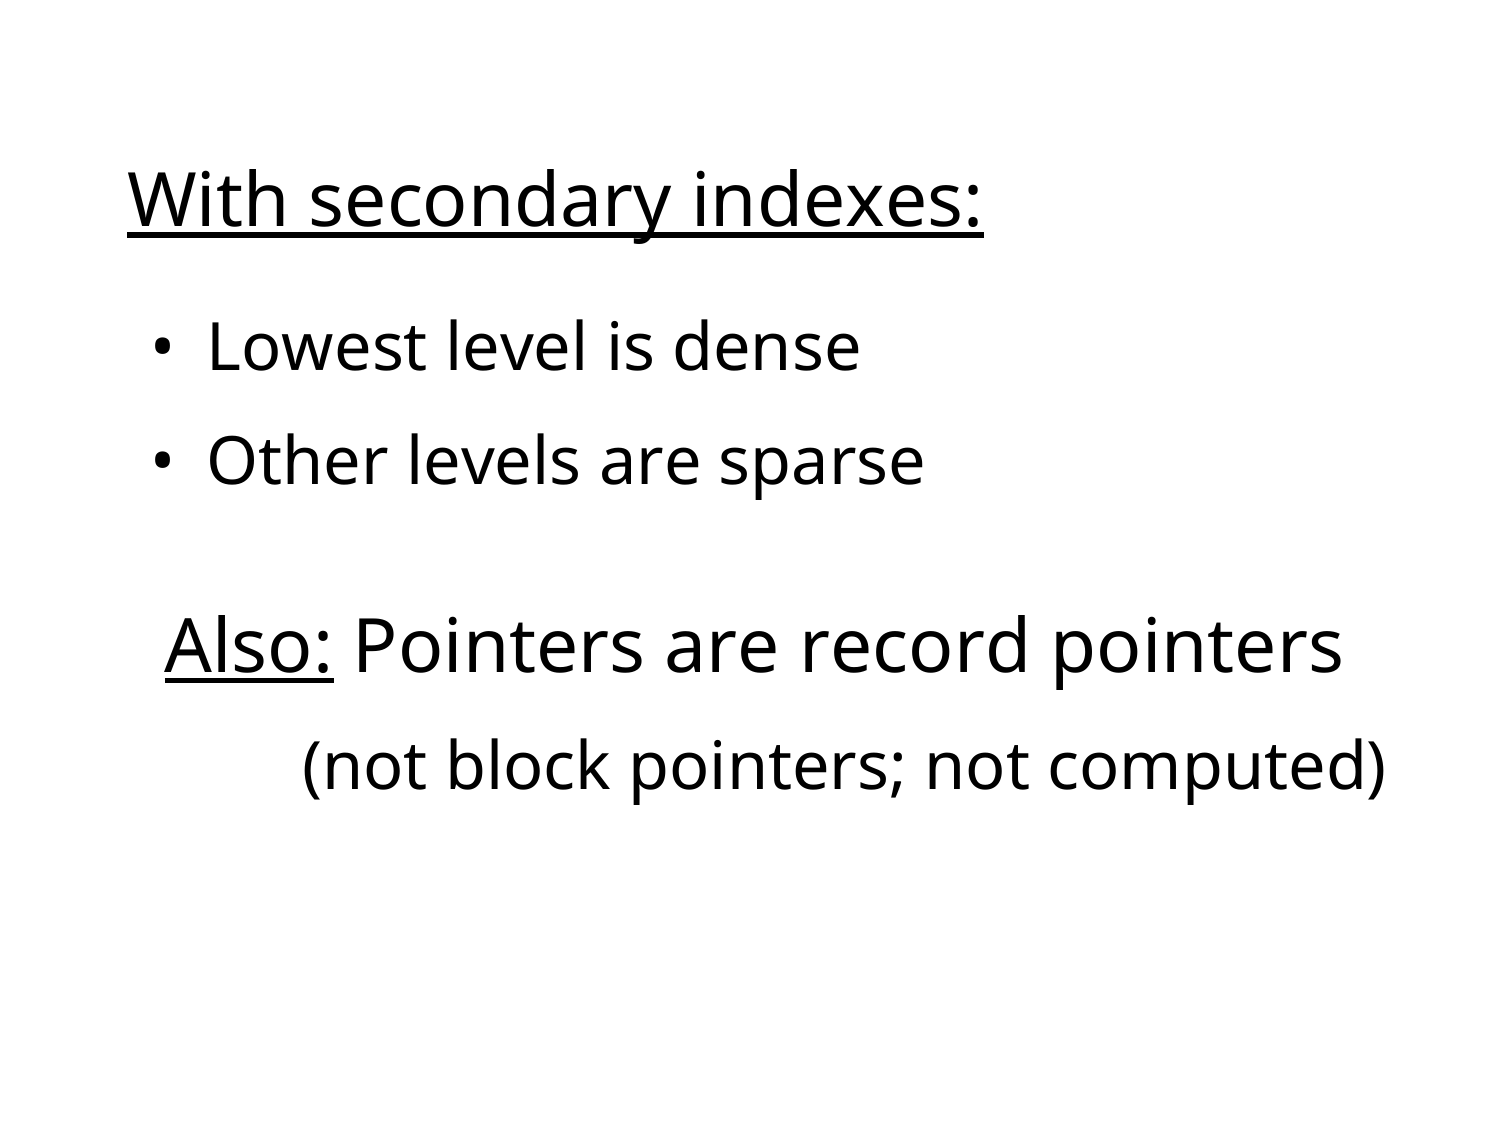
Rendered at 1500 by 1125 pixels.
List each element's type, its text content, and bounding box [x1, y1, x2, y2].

list Lowest level is dense Other levels are sparse [135, 285, 1411, 548]
title Also: Pointers are record pointers [150, 545, 1500, 734]
title With secondary indexes: [112, 99, 1388, 288]
list (not block pointers; not computed) [231, 704, 1500, 826]
